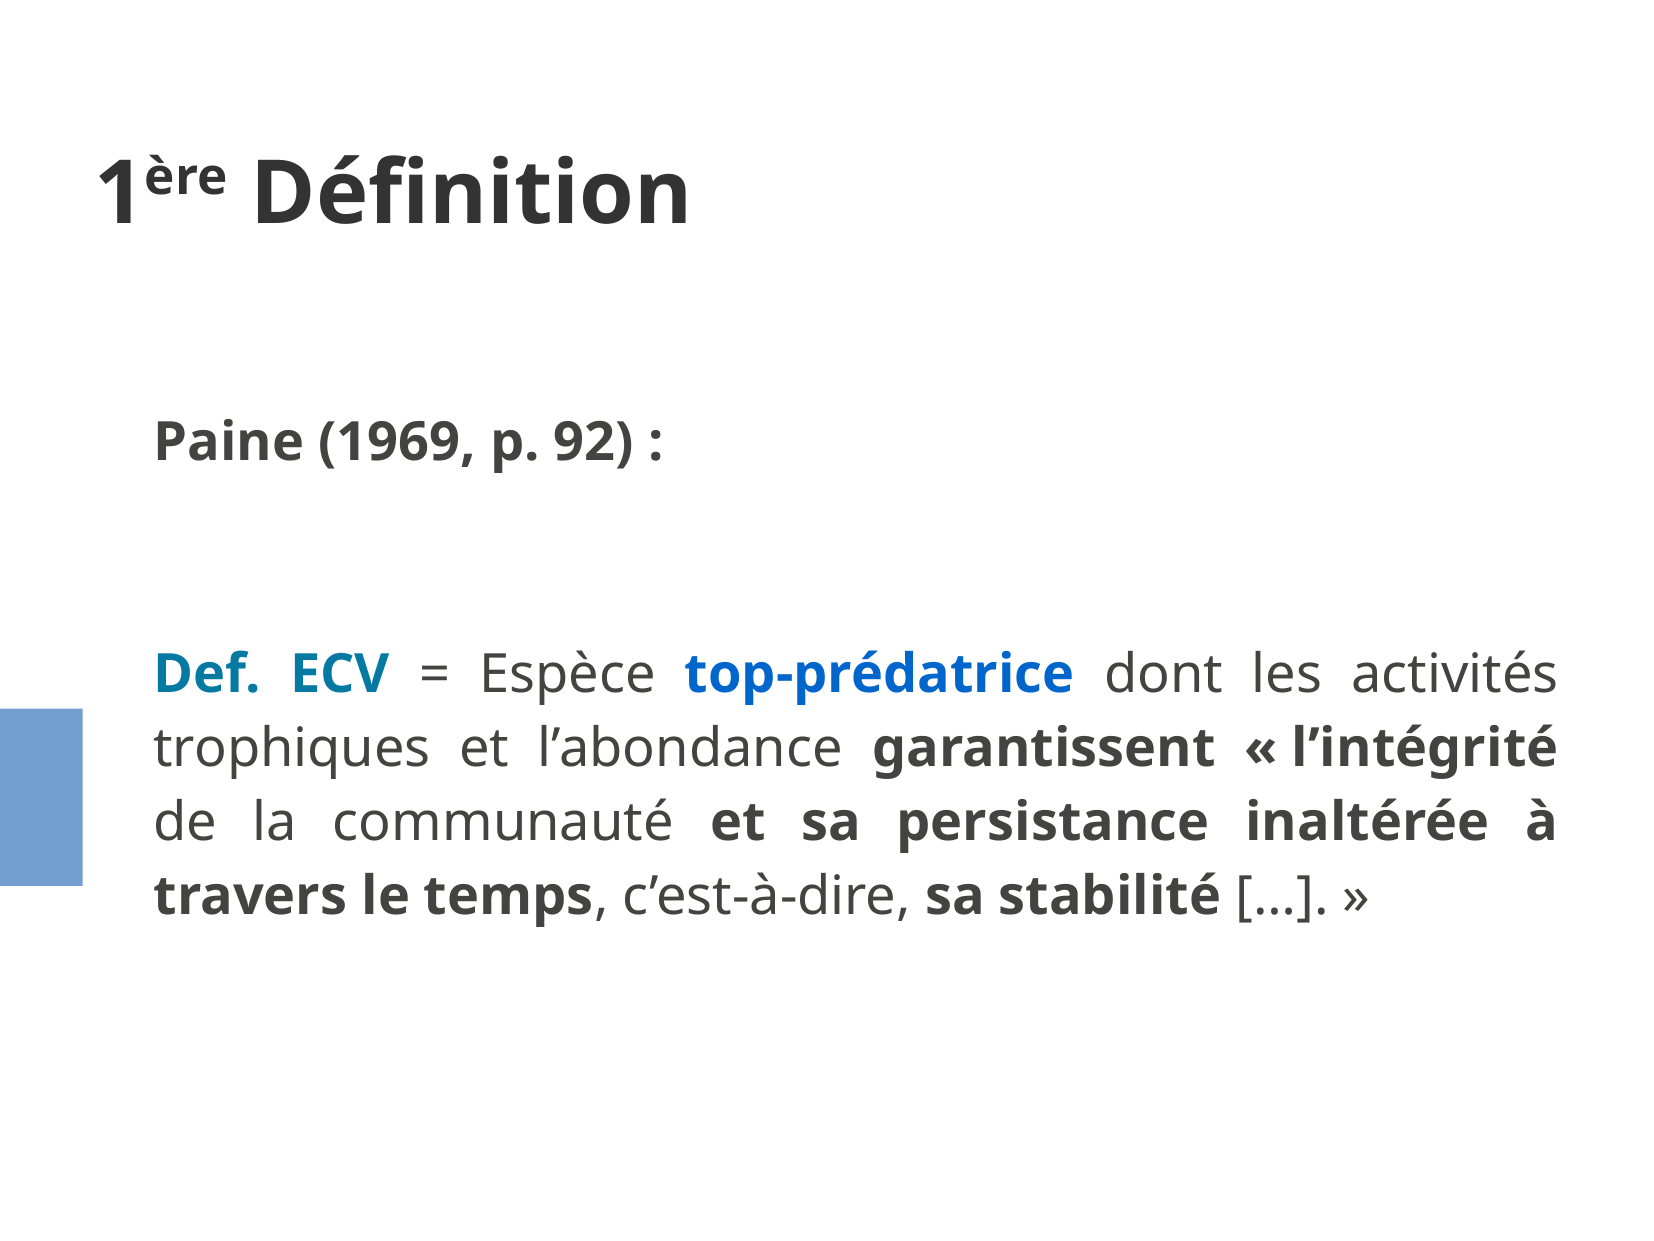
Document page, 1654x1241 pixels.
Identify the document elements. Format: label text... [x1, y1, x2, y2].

list Paine (1969, p. 92) : Def. ECV = Espèce top-prédatrice dont les activités trophiques et l’abondance garantissent « l’intégrité de la communauté et sa persistance inaltérée à travers le temps, c’est-à-dire, sa stabilité […]. » [153, 402, 1560, 1123]
title 1ère Définition [94, 70, 1501, 308]
